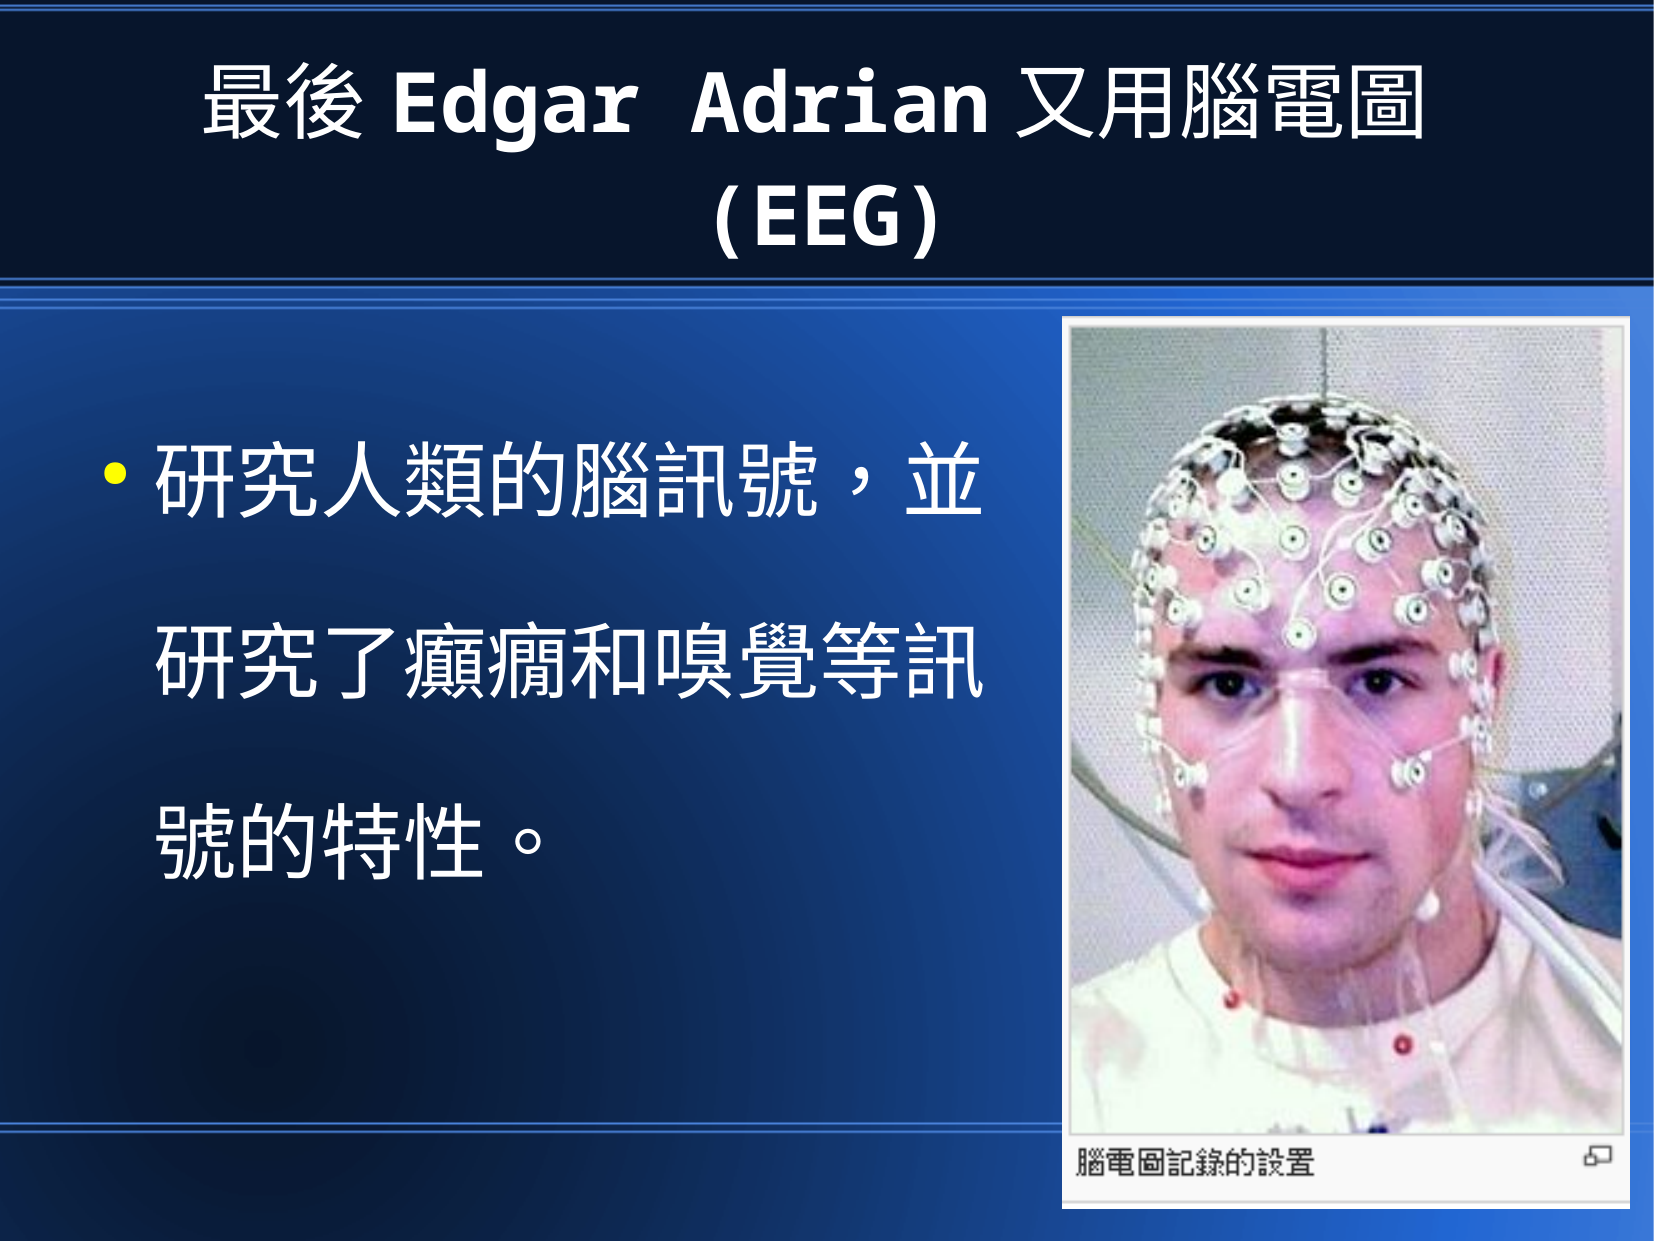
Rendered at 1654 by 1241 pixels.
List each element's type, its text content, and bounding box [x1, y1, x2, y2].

title 最後Edgar Adrian又用腦電圖(EEG) [82, 49, 1571, 257]
picture [0, 0, 1654, 1241]
list 研究人類的腦訊號，並研究了癲癇和嗅覺等訊號的特性。 [82, 355, 1028, 1241]
